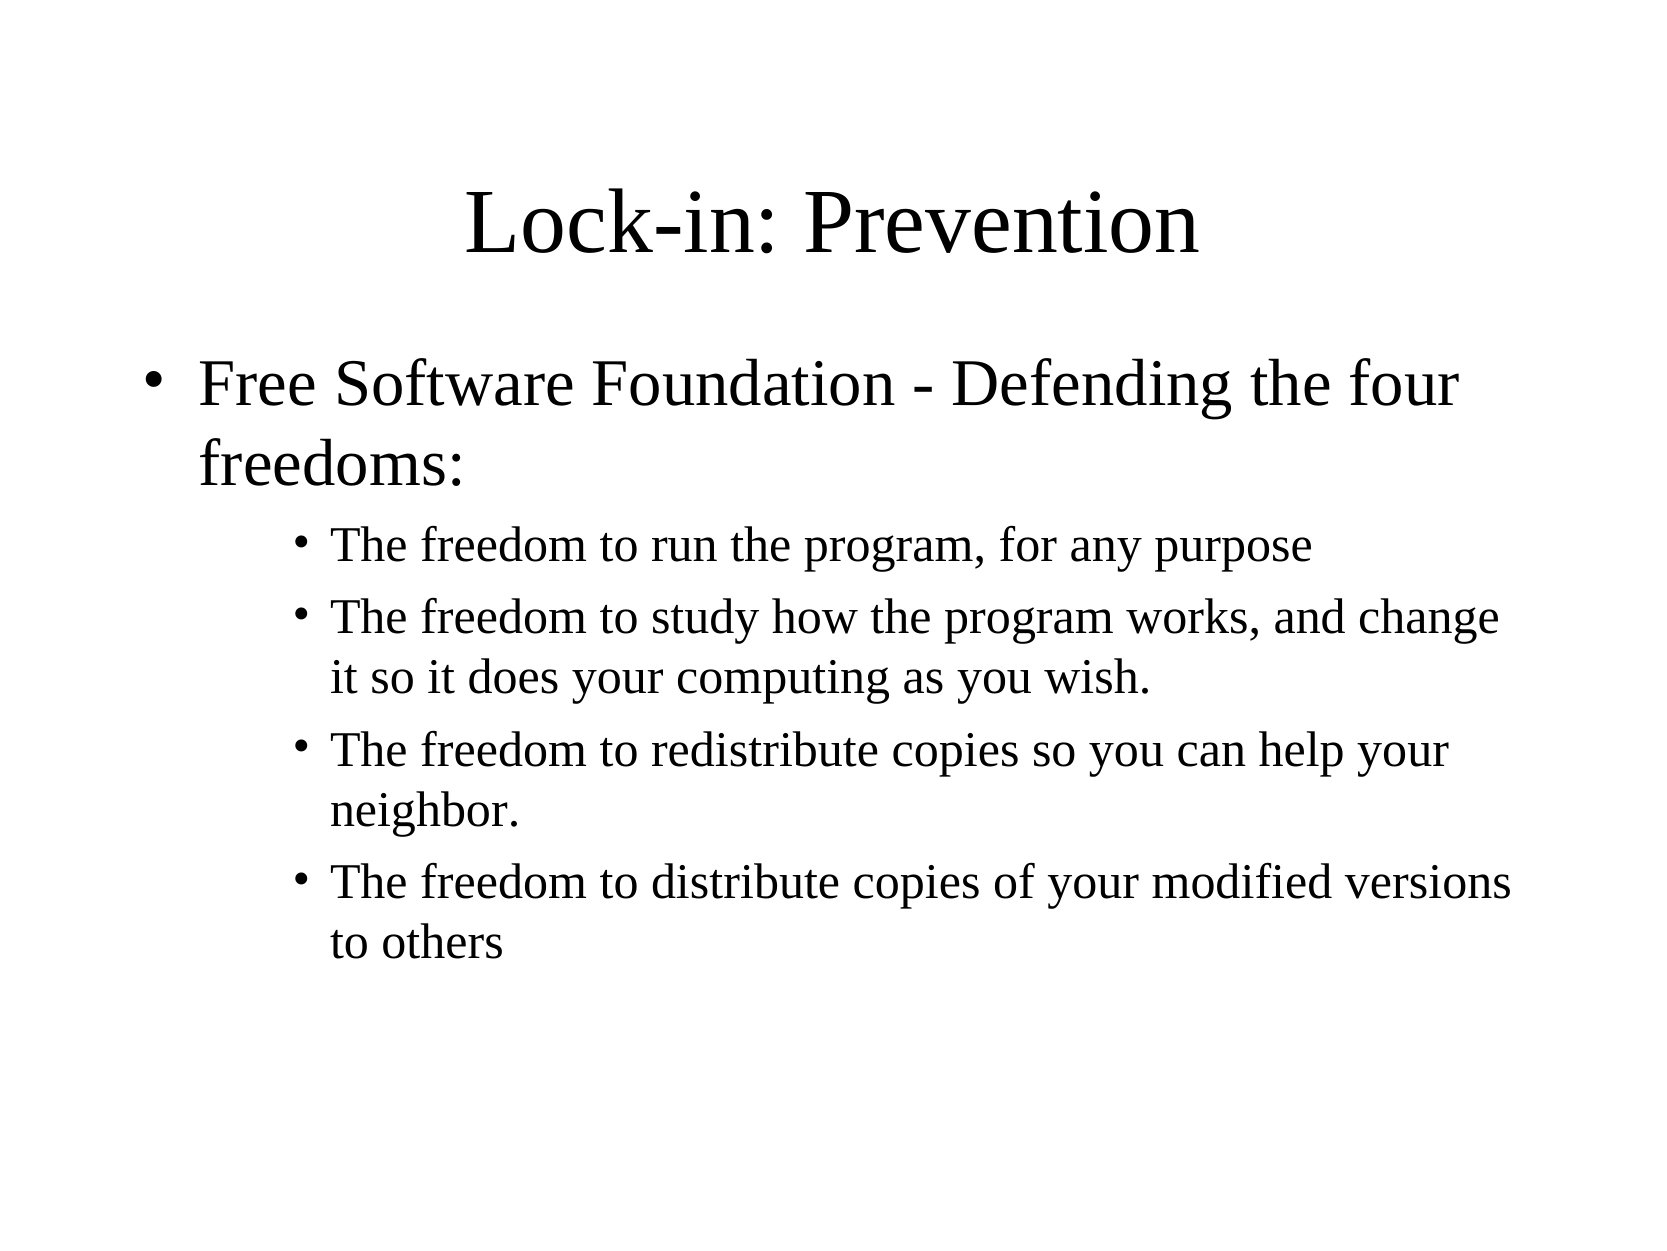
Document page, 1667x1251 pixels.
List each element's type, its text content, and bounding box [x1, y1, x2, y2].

list Free Software Foundation - Defending the four freedoms: The freedom to run the program, for any purpose The freedom to study how the program works, and change it so it does your computing as you wish. The freedom to redistribute copies so you can help your neighbor. The freedom to distribute copies of your modified versions to others [127, 331, 1545, 1200]
title Lock-in: Prevention [124, 110, 1542, 320]
